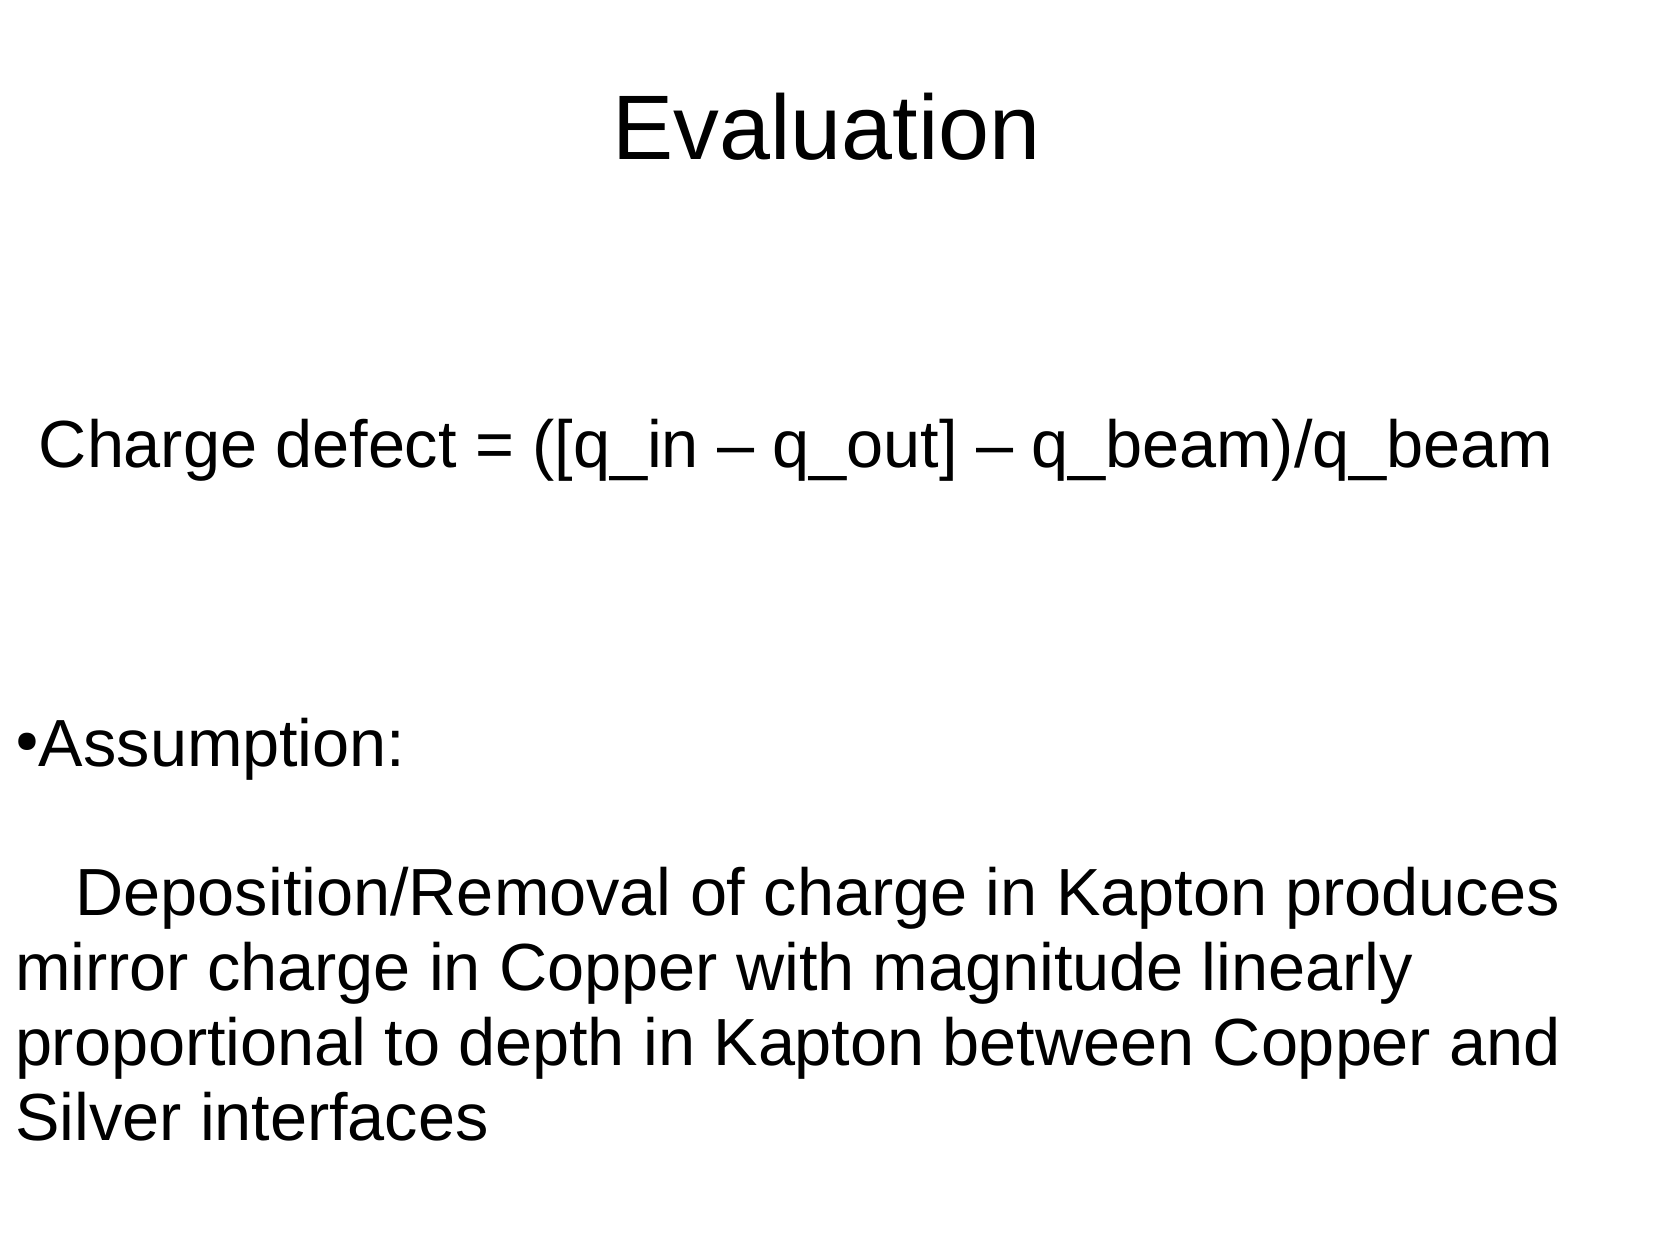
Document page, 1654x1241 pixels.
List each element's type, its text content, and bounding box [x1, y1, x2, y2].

subtitle Charge defect = ([q_in – q_out] – q_beam)/q_beam Assumption: Deposition/Removal of charge in Kapton produces mirror charge in Copper with magnitude linearly proportional to depth in Kapton between Copper and Silver interfaces [15, 406, 1636, 1155]
title Evaluation [0, 0, 1654, 257]
